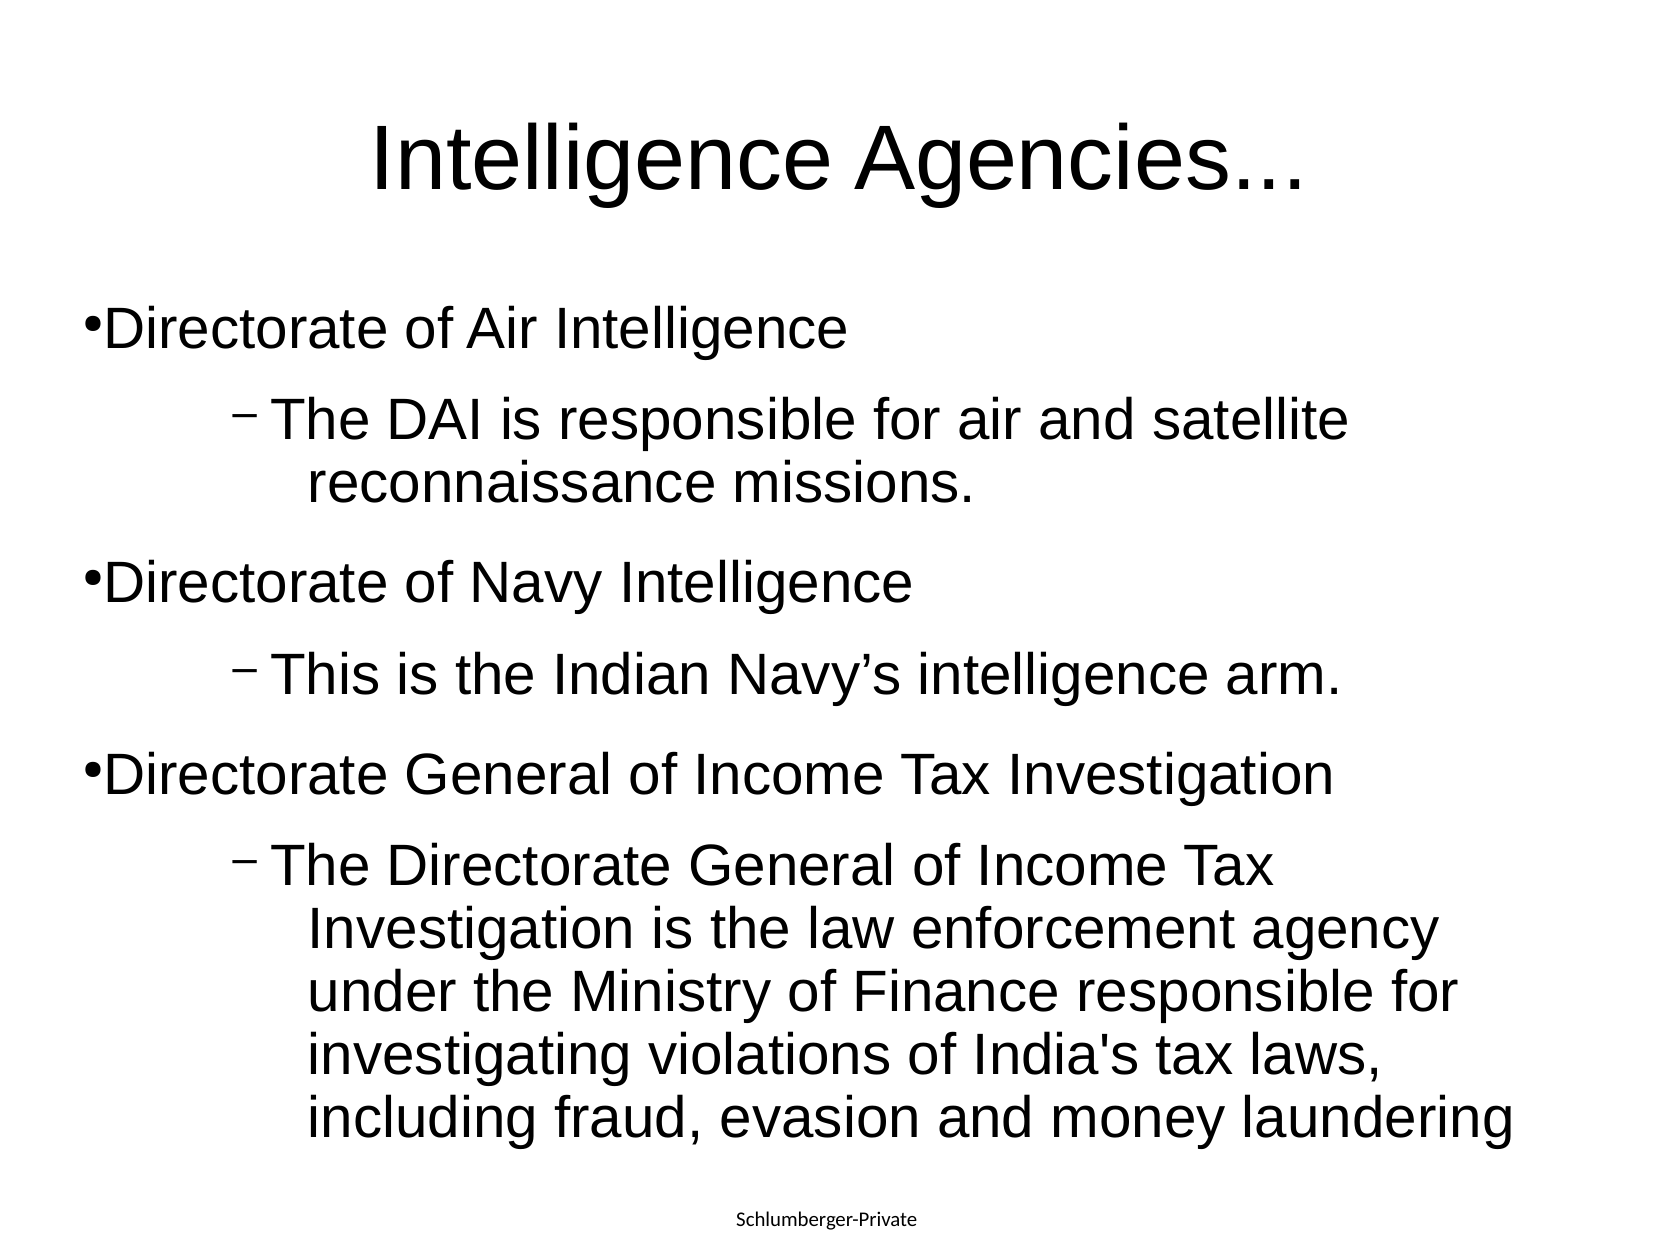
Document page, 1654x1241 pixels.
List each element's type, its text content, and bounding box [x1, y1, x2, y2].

title Intelligence Agencies... [82, 49, 1571, 257]
list Directorate of Air Intelligence The DAI is responsible for air and satellite reconnaissance missions. Directorate of Navy Intelligence This is the Indian Navy’s intelligence arm. Directorate General of Income Tax Investigation The Directorate General of Income Tax Investigation is the law enforcement agency under the Ministry of Finance responsible for investigating violations of India's tax laws, including fraud, evasion and money laundering [82, 290, 1571, 1162]
